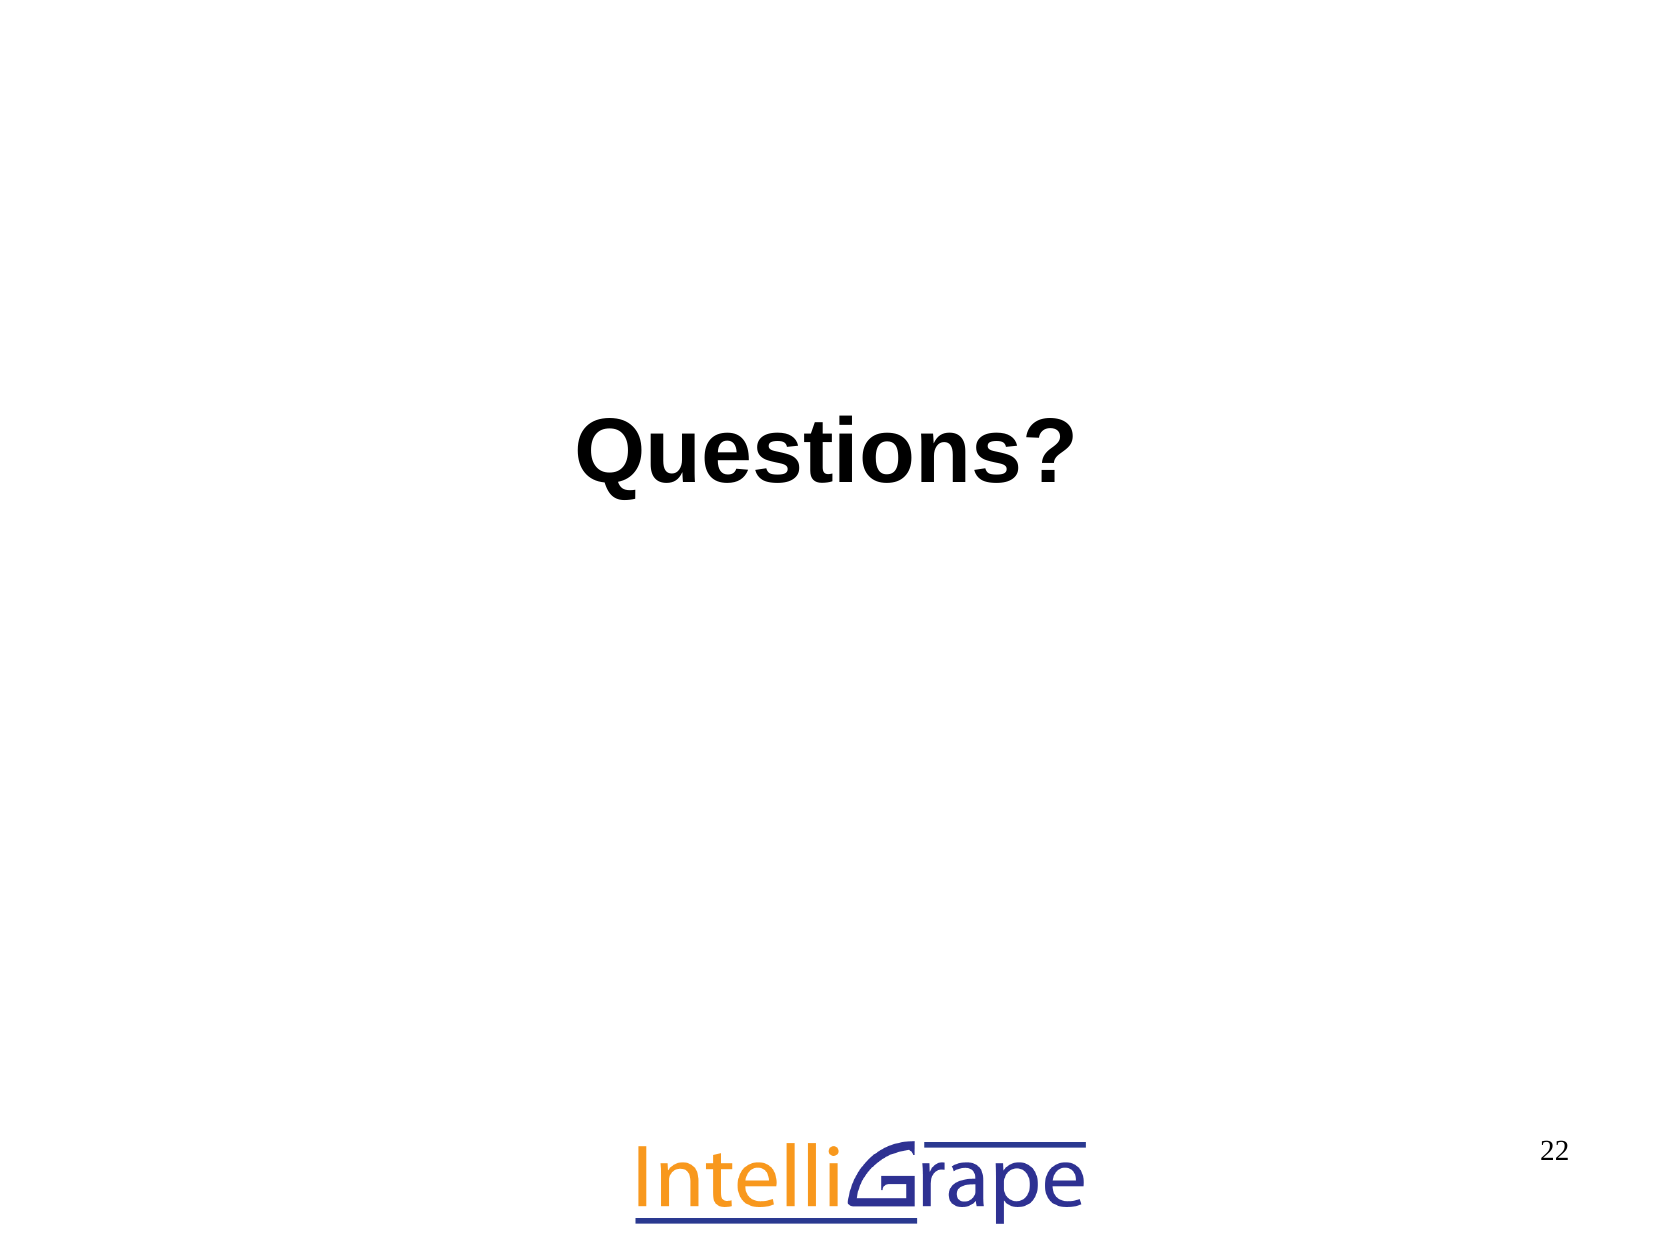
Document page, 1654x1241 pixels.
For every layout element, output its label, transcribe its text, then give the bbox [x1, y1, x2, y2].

picture [631, 1129, 1088, 1229]
text_box Questions? [177, 383, 1506, 509]
